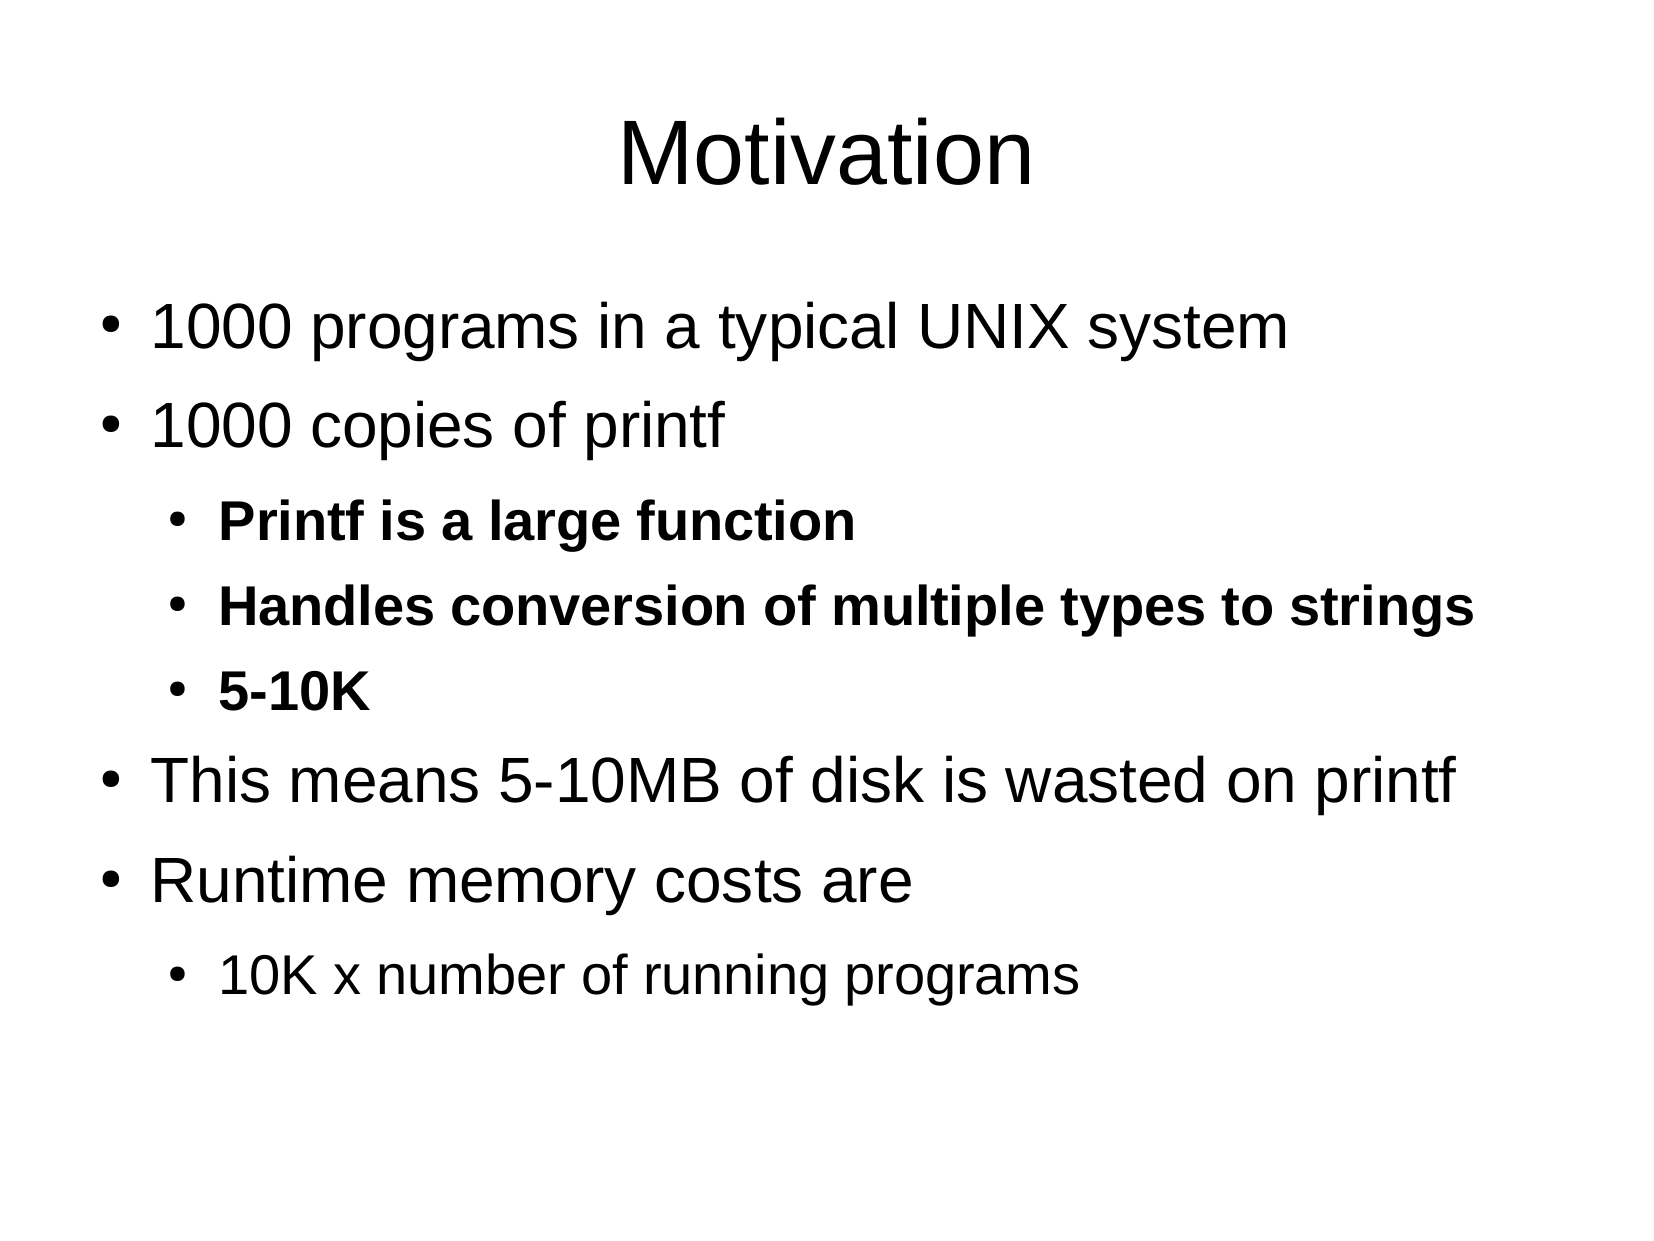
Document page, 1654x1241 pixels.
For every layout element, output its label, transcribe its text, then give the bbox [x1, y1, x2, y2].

title Motivation [82, 49, 1571, 257]
list 1000 programs in a typical UNIX system 1000 copies of printf Printf is a large function Handles conversion of multiple types to strings 5-10K This means 5-10MB of disk is wasted on printf Runtime memory costs are 10K x number of running programs [82, 290, 1571, 1010]
